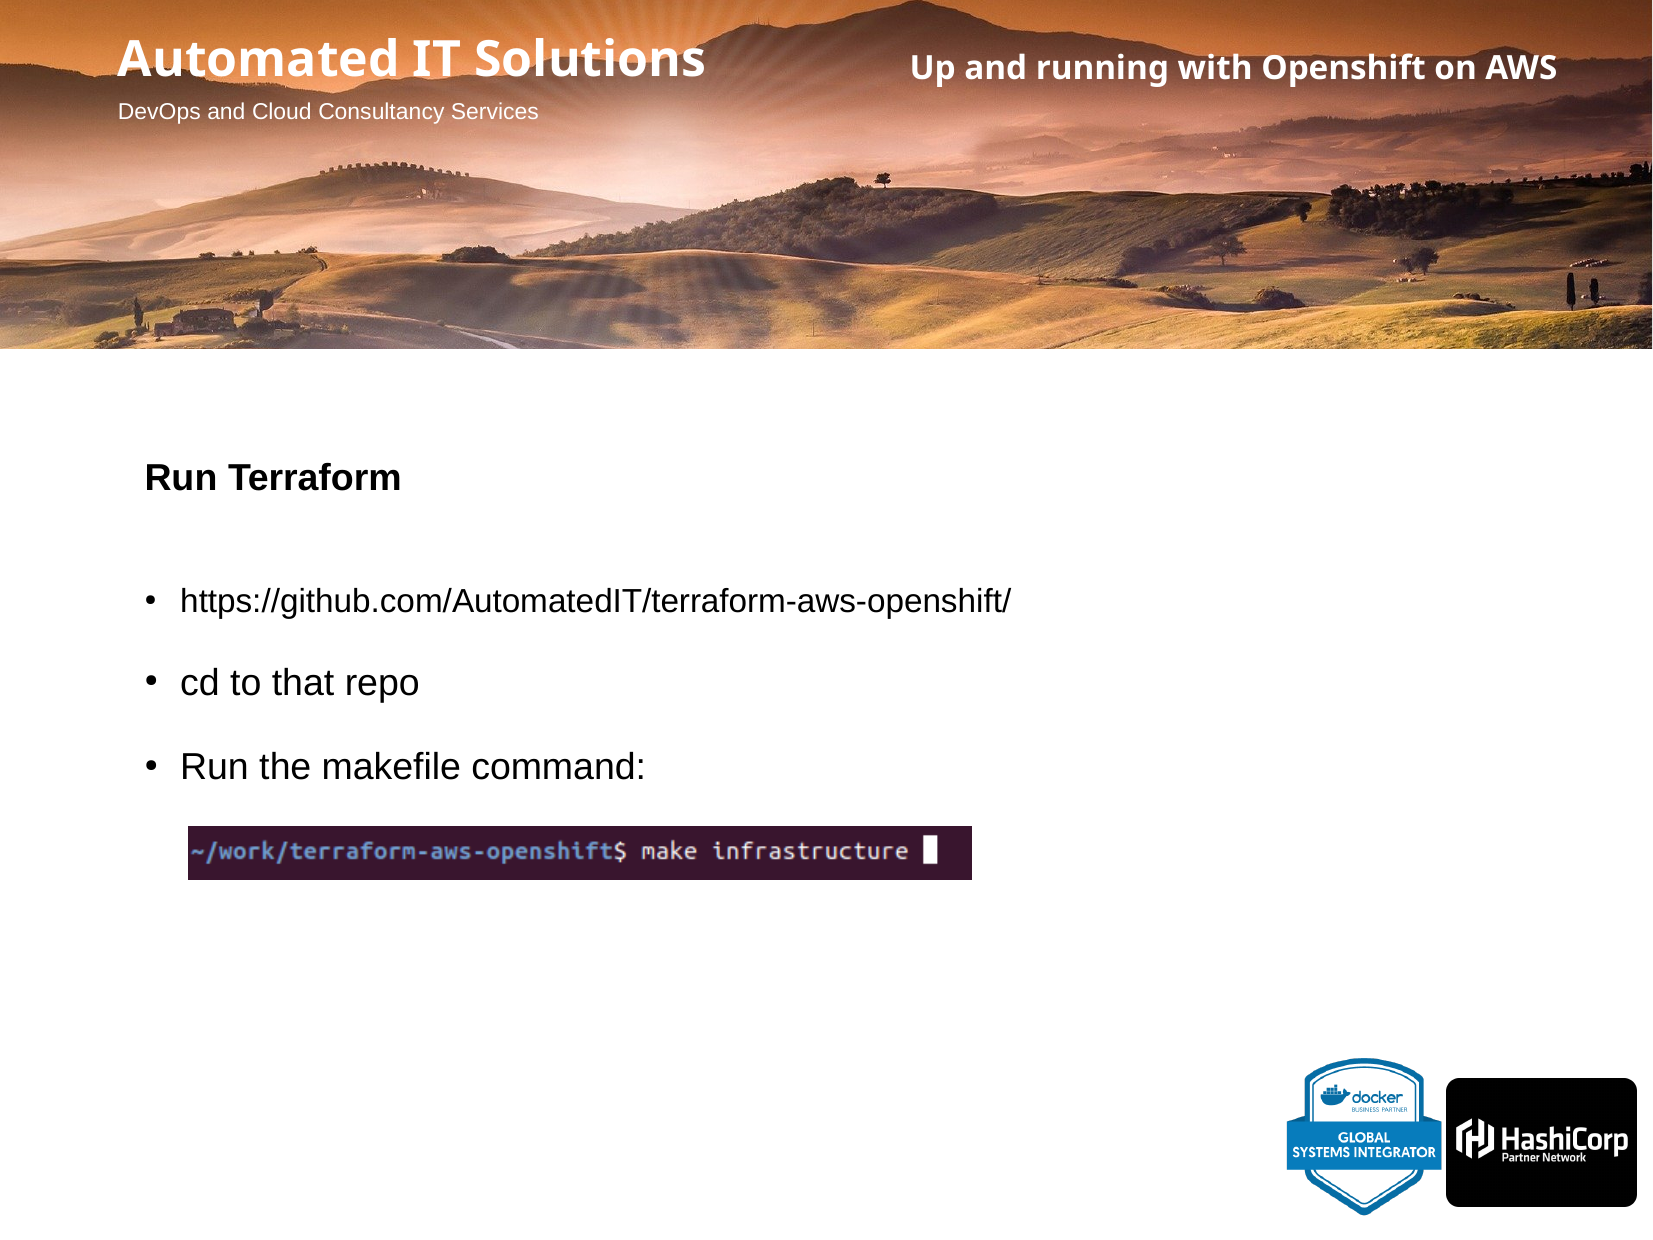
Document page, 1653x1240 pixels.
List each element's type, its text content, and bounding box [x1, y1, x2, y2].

picture [0, 0, 1653, 349]
text_box Run Terraform https://github.com/AutomatedIT/terraform-aws-openshift/ cd to that repo Run the makefile command: [129, 448, 1517, 1240]
text_box Up and running with Openshift on AWS [885, 46, 1582, 87]
picture [188, 826, 972, 880]
text_box [118, 413, 1607, 570]
picture [1517, 1078, 1637, 1207]
